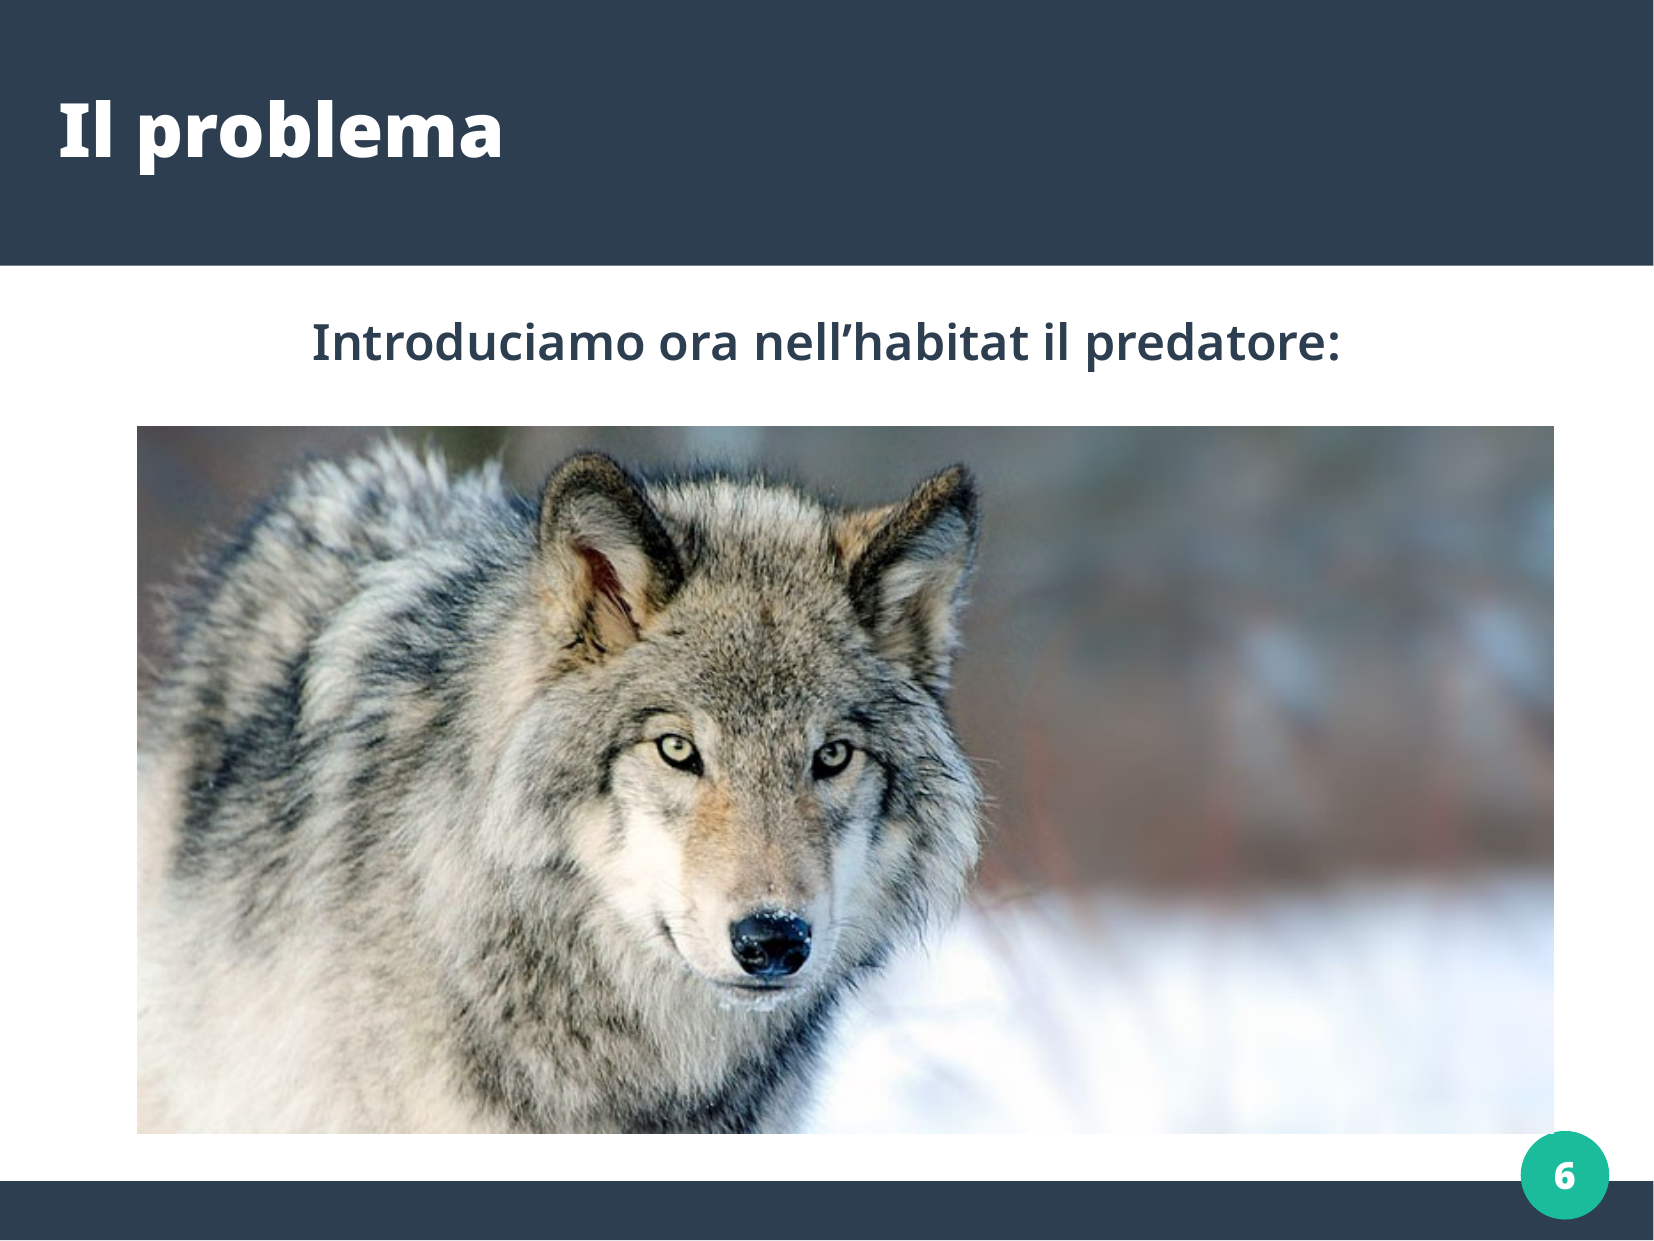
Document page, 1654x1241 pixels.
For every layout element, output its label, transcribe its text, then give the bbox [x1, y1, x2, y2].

list Introduciamo ora nell’habitat il predatore: [59, 307, 1595, 397]
picture [137, 426, 1554, 1134]
title Il problema [59, 49, 1595, 207]
